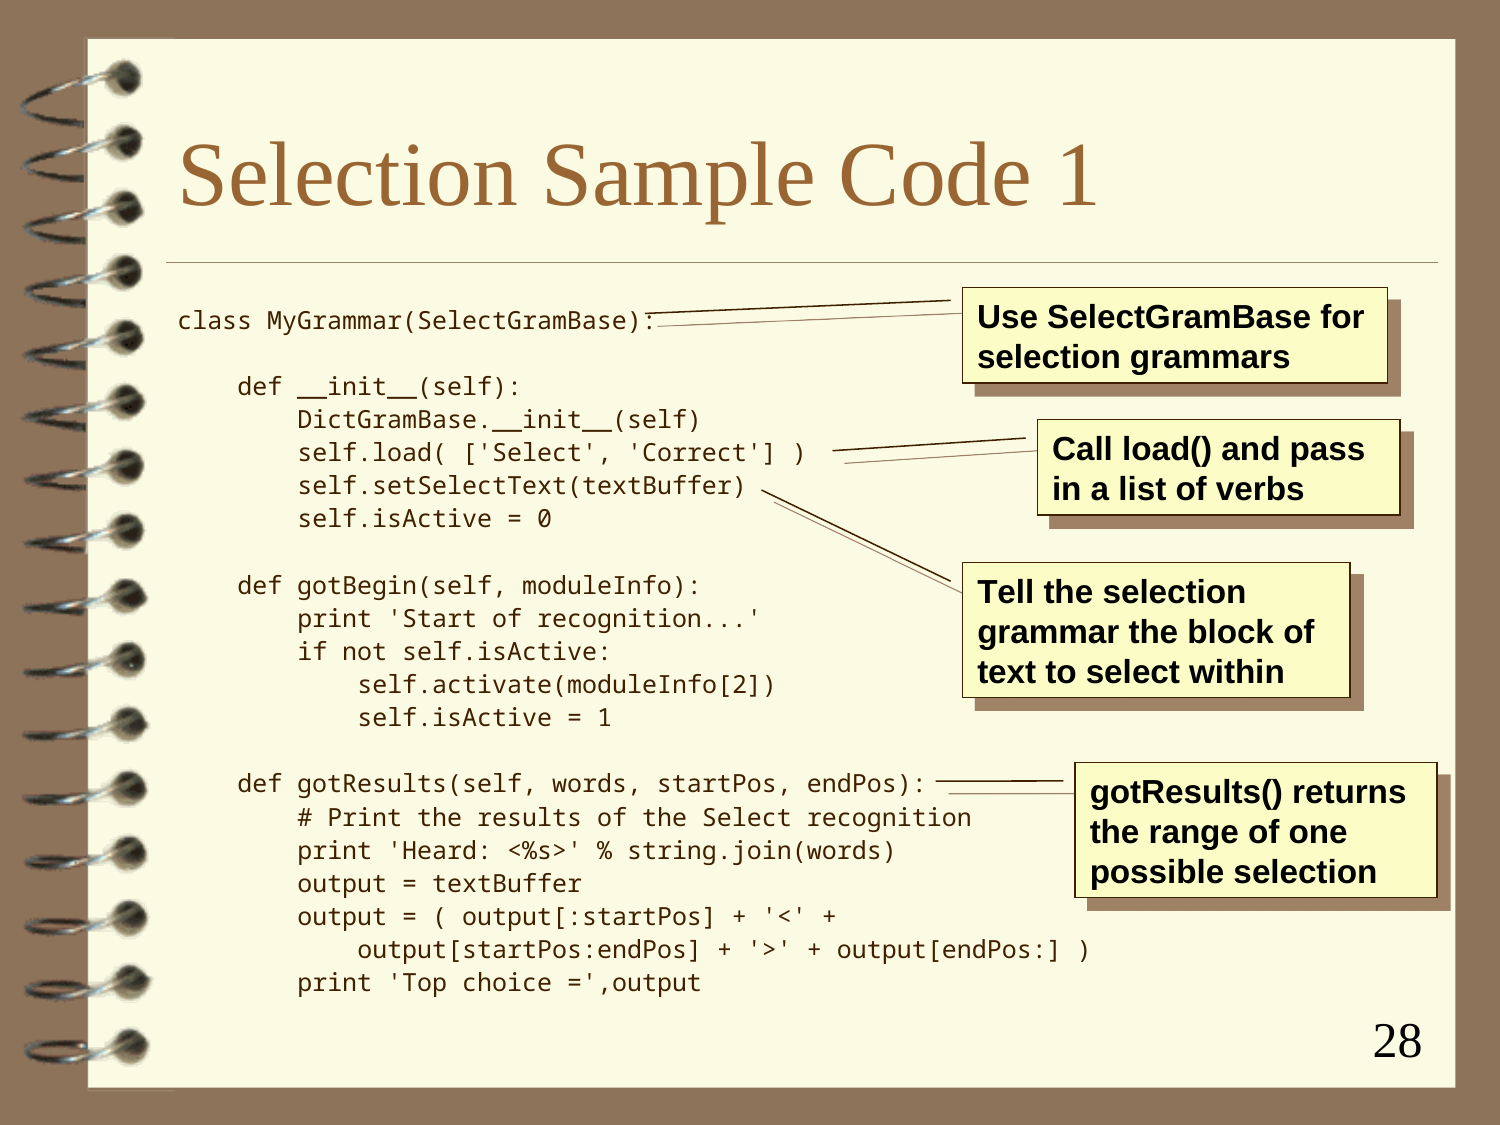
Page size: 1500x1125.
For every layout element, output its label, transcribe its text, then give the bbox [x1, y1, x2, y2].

title Selection Sample Code 1 [162, 74, 1438, 263]
picture [0, 0, 175, 1125]
text_box Tell the selection grammar the block of text to select within [962, 562, 1350, 698]
text_box Use SelectGramBase for selection grammars [962, 287, 1388, 383]
list class MyGrammar(SelectGramBase): def __init__(self): DictGramBase.__init__(self) self.load( ['Select', 'Correct'] ) self.setSelectText(textBuffer) self.isActive = 0 def gotBegin(self, moduleInfo): print 'Start of recognition...' if not self.isActive: self.activate(moduleInfo[2]) self.isActive = 1 def gotResults(self, words, startPos, endPos): # Print the results of the Select recognition print 'Heard: <%s>' % string.join(words) output = textBuffer output = ( output[:startPos] + '<' + output[startPos:endPos] + '>' + output[endPos:] ) print 'Top choice =',output [162, 299, 1438, 976]
text_box Call load() and pass in a list of verbs [1037, 420, 1400, 515]
text_box gotResults() returns the range of one possible selection [1075, 762, 1437, 898]
